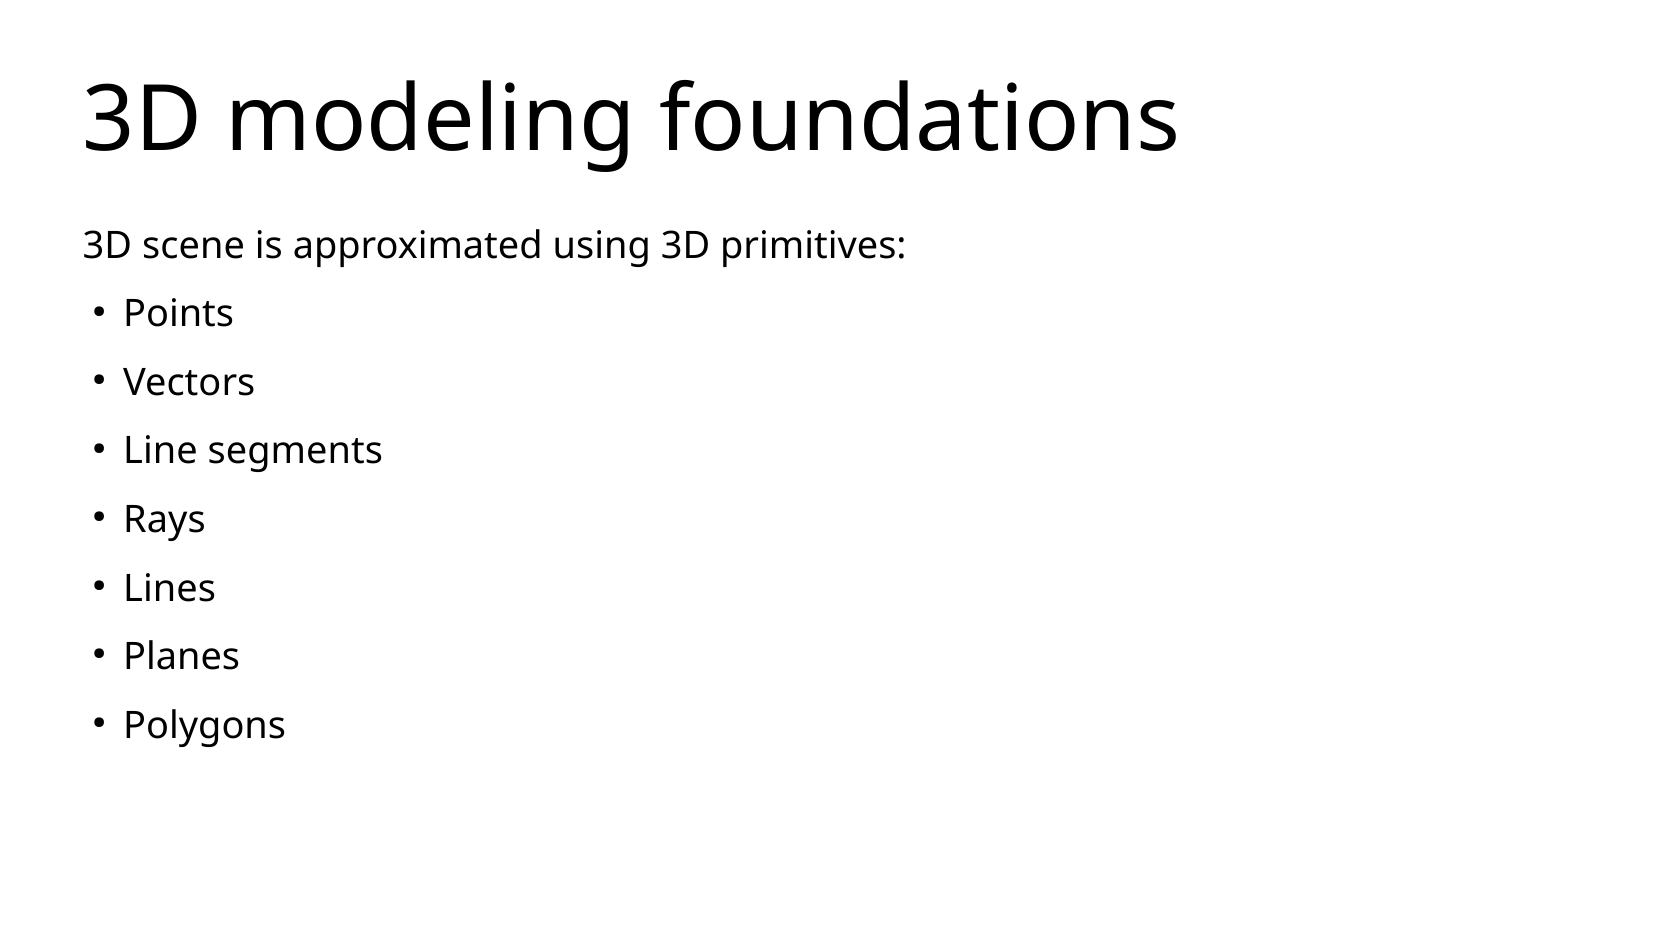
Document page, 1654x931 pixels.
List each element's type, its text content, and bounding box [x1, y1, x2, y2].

title 3D modeling foundations [82, 37, 1571, 193]
list 3D scene is approximated using 3D primitives: Points Vectors Line segments Rays Lines Planes Polygons [82, 217, 1571, 758]
